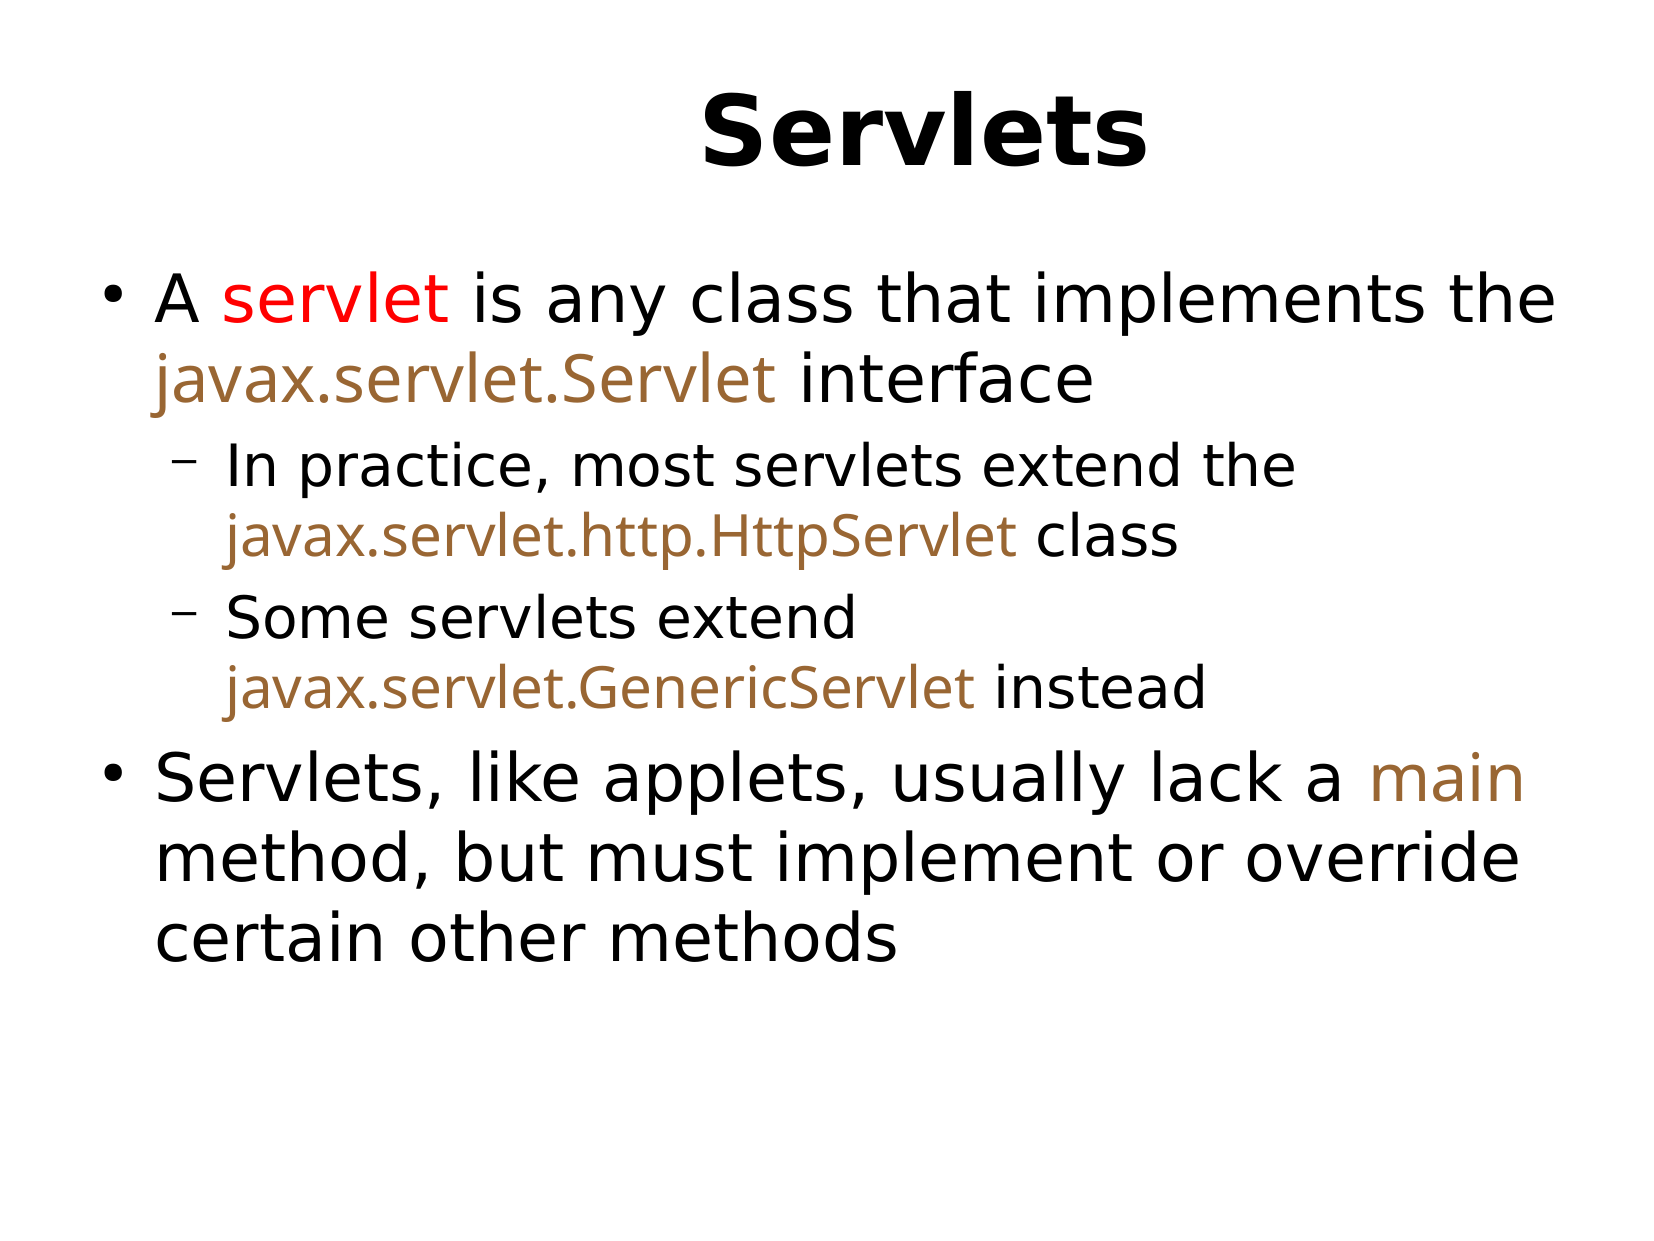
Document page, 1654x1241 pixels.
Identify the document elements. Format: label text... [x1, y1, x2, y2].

list A servlet is any class that implements the javax.servlet.Servlet interface In practice, most servlets extend the javax.servlet.http.HttpServlet class Some servlets extend javax.servlet.GenericServlet instead Servlets, like applets, usually lack a main method, but must implement or override certain other methods [68, 247, 1620, 1109]
title Servlets [220, 41, 1630, 193]
